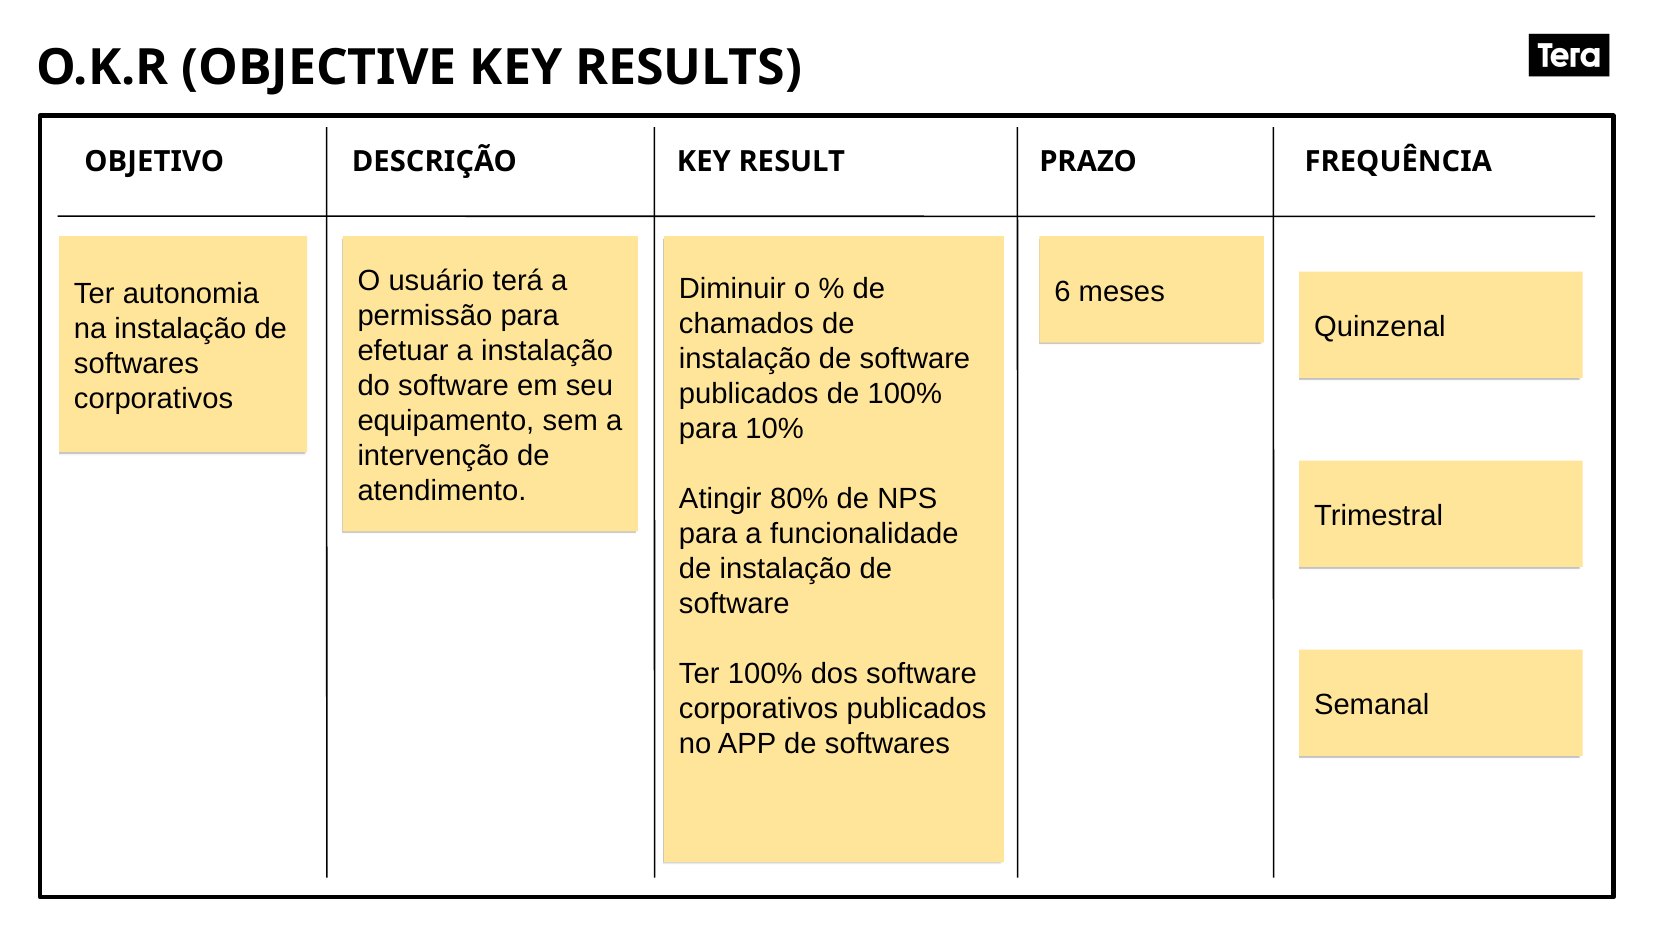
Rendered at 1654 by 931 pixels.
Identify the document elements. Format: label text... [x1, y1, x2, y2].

text_box Semanal [1299, 649, 1583, 756]
text_box Trimestral [1299, 460, 1583, 567]
text_box 6 meses [1039, 236, 1264, 343]
picture [1514, 19, 1624, 91]
text_box O usuário terá a permissão para efetuar a instalação do software em seu equipamento, sem a intervenção de atendimento. [342, 236, 638, 532]
text_box Quinzenal [1299, 271, 1583, 378]
text_box Ter autonomia na instalação de softwares corporativos [59, 236, 308, 453]
text_box Diminuir o % de chamados de instalação de software publicados de 100% para 10% Atingir 80% de NPS para a funcionalidade de instalação de software Ter 100% dos software corporativos publicados no APP de softwares [663, 236, 1004, 863]
